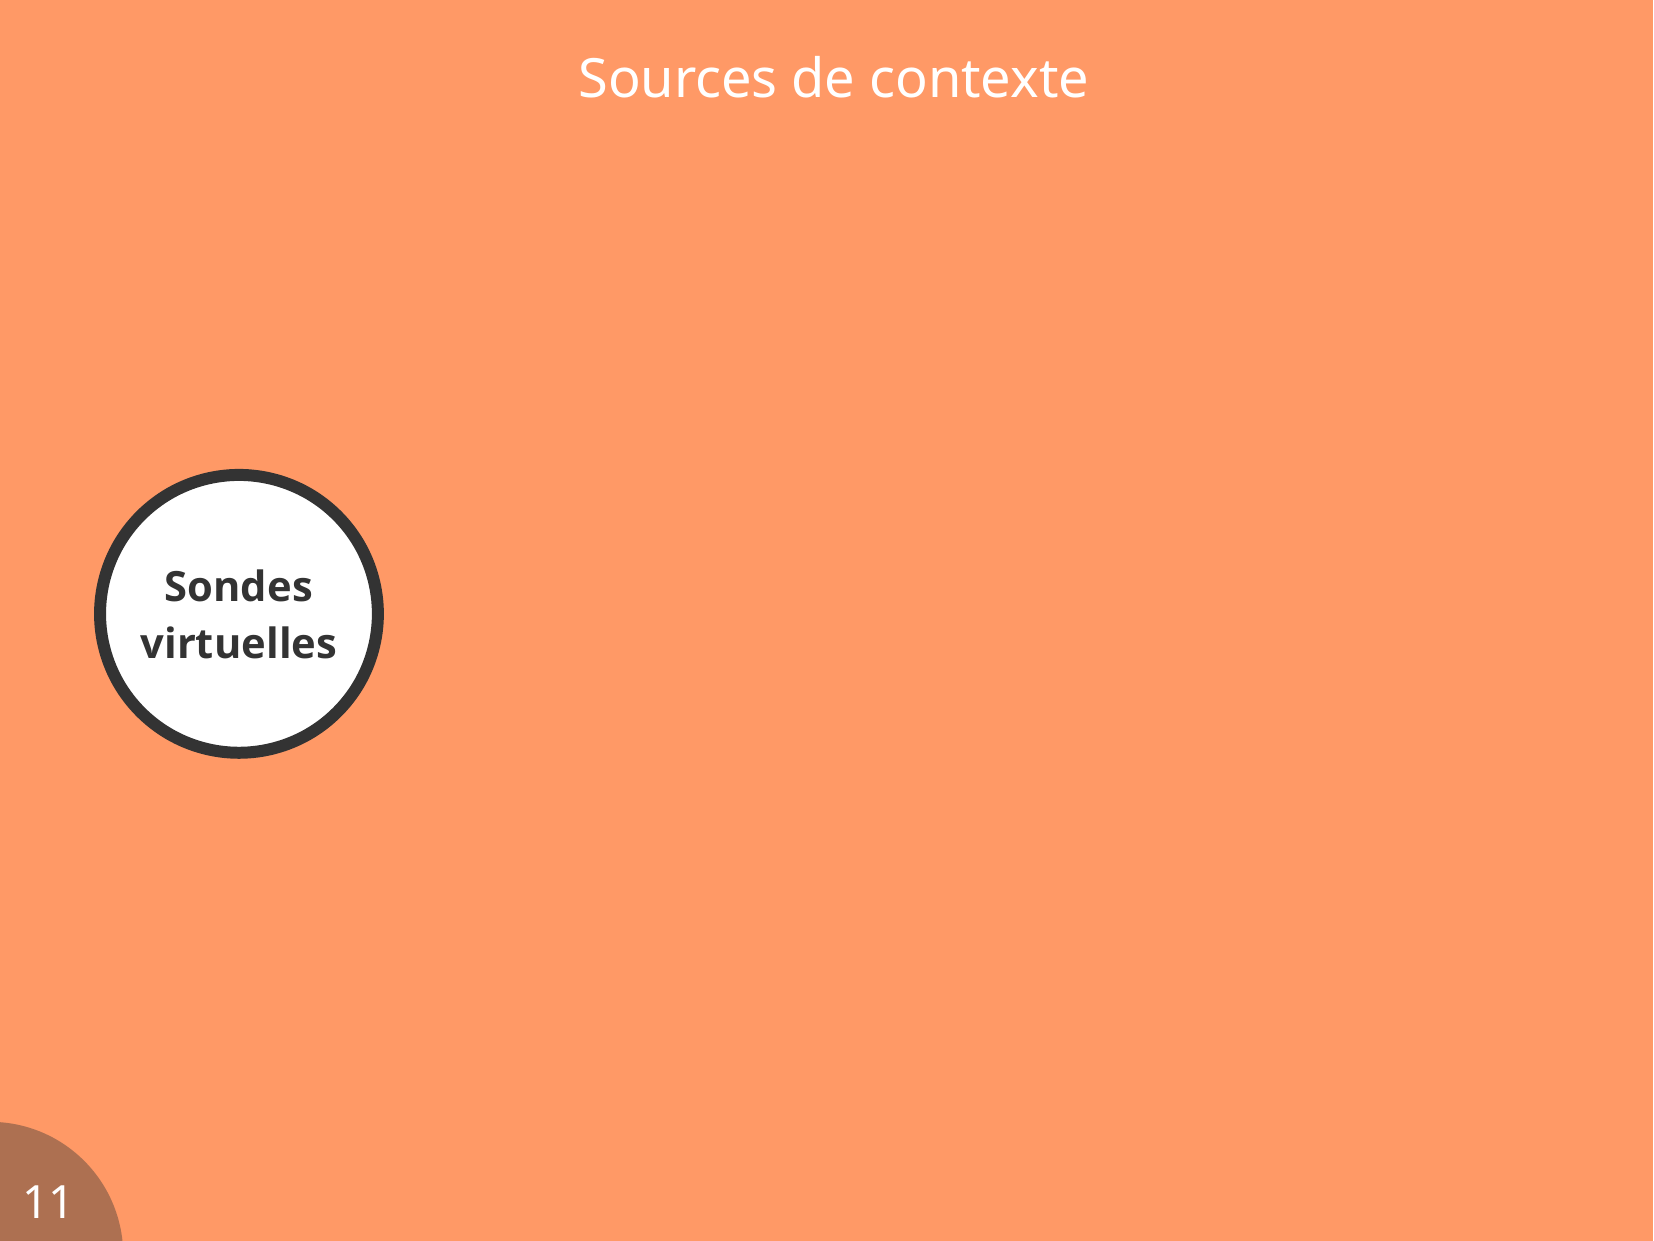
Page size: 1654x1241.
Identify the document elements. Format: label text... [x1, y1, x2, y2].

text_box Ontologies du système de gestion de configuration [95, 469, 383, 758]
text_box Sources de contexte [49, 3, 1619, 151]
text_box Sondes virtuelles [100, 474, 378, 753]
